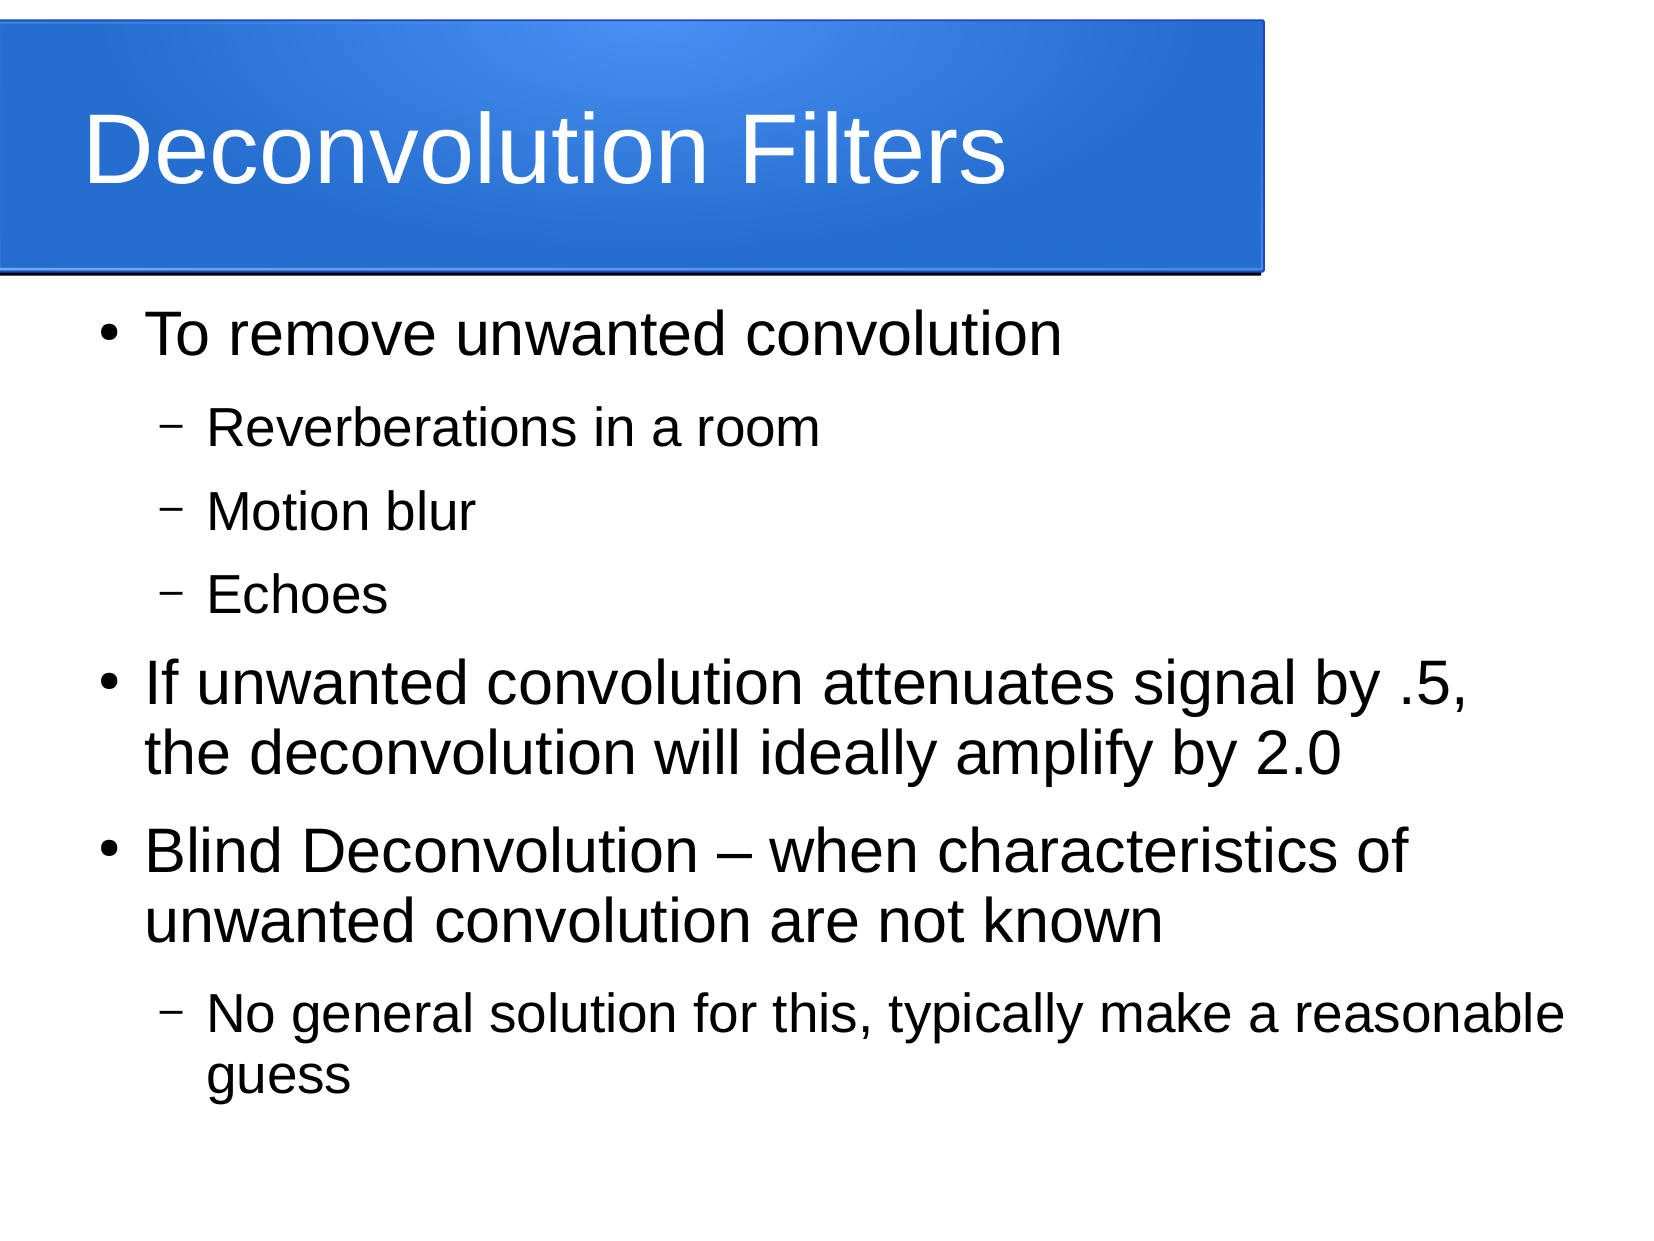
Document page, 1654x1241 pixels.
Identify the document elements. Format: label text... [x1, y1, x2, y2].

title Deconvolution Filters [82, 47, 1235, 252]
list To remove unwanted convolution Reverberations in a room Motion blur Echoes If unwanted convolution attenuates signal by .5, the deconvolution will ideally amplify by 2.0 Blind Deconvolution – when characteristics of unwanted convolution are not known No general solution for this, typically make a reasonable guess [82, 299, 1571, 1111]
